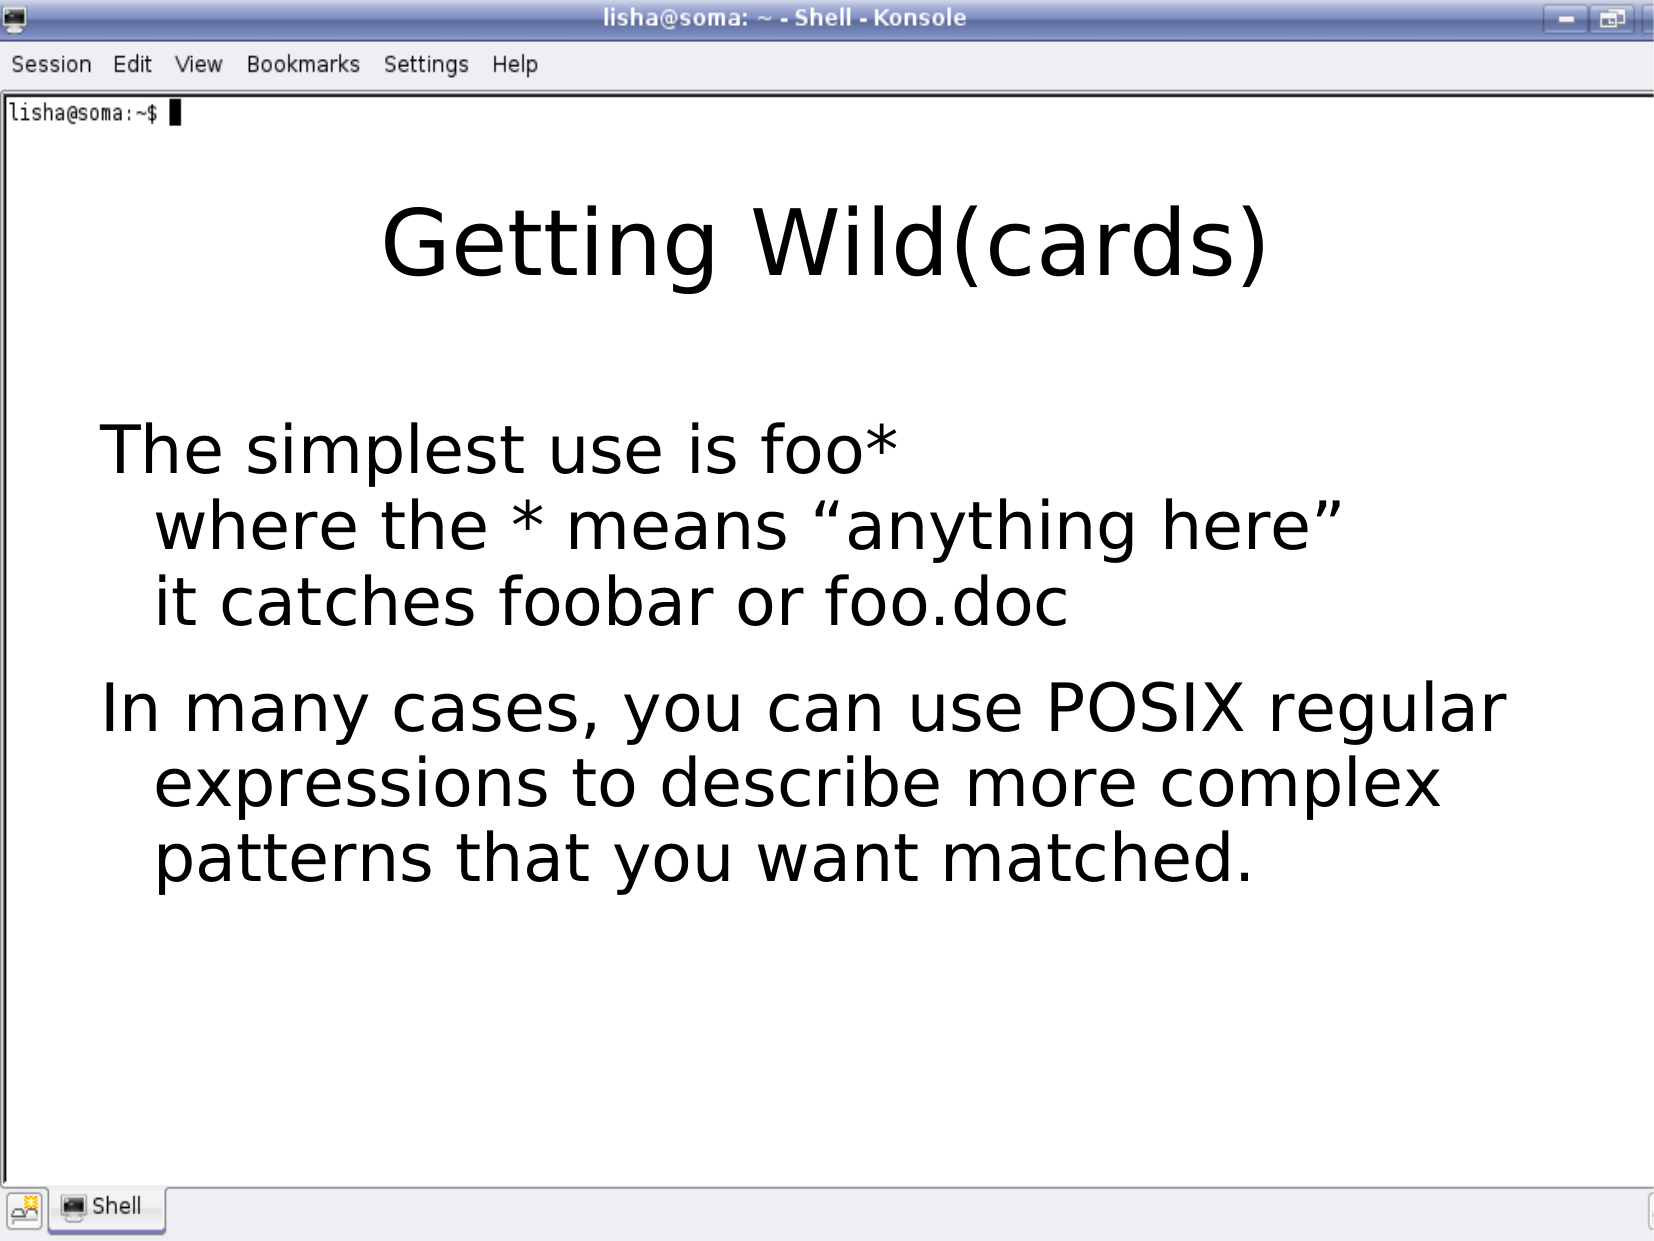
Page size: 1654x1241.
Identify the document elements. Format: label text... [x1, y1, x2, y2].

title Getting Wild(cards)‏ [82, 157, 1571, 331]
picture [0, 0, 1654, 1241]
list The simplest use is foo* where the * means “anything here” it catches foobar or foo.doc In many cases, you can use POSIX regular expressions to describe more complex patterns that you want matched. [82, 412, 1571, 1095]
